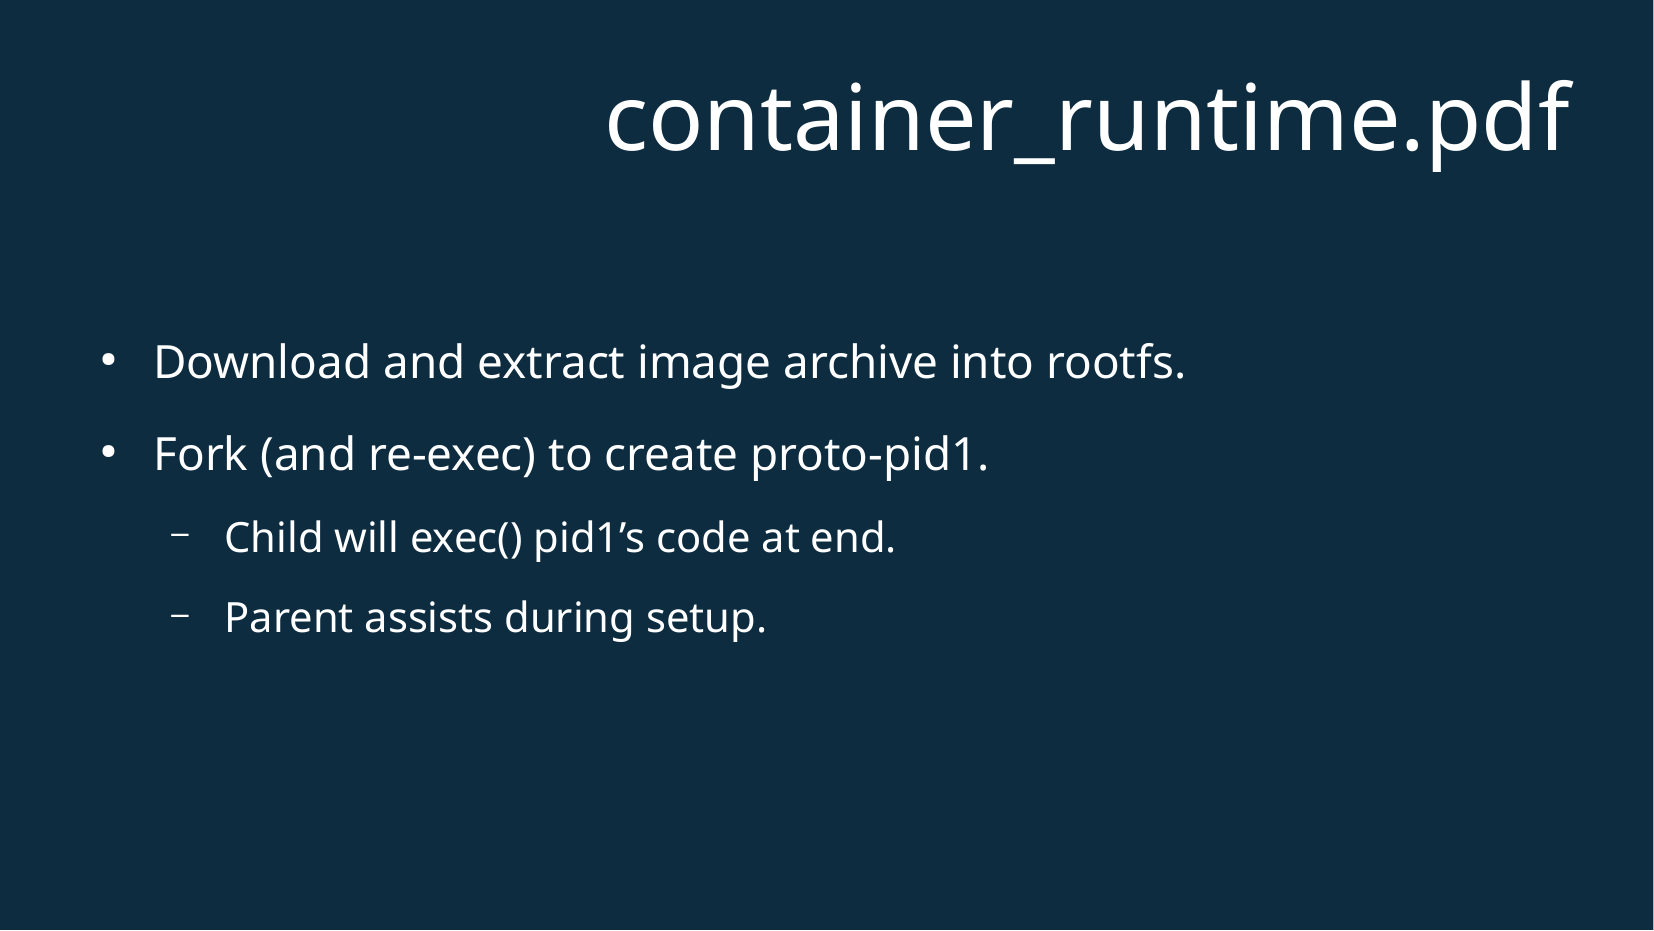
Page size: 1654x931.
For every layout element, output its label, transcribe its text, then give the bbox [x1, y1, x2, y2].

title container_runtime.pdf [82, 37, 1571, 193]
list Download and extract image archive into rootfs. Fork (and re-exec) to create proto-pid1. Child will exec() pid1’s code at end. Parent assists during setup. [82, 217, 1571, 758]
